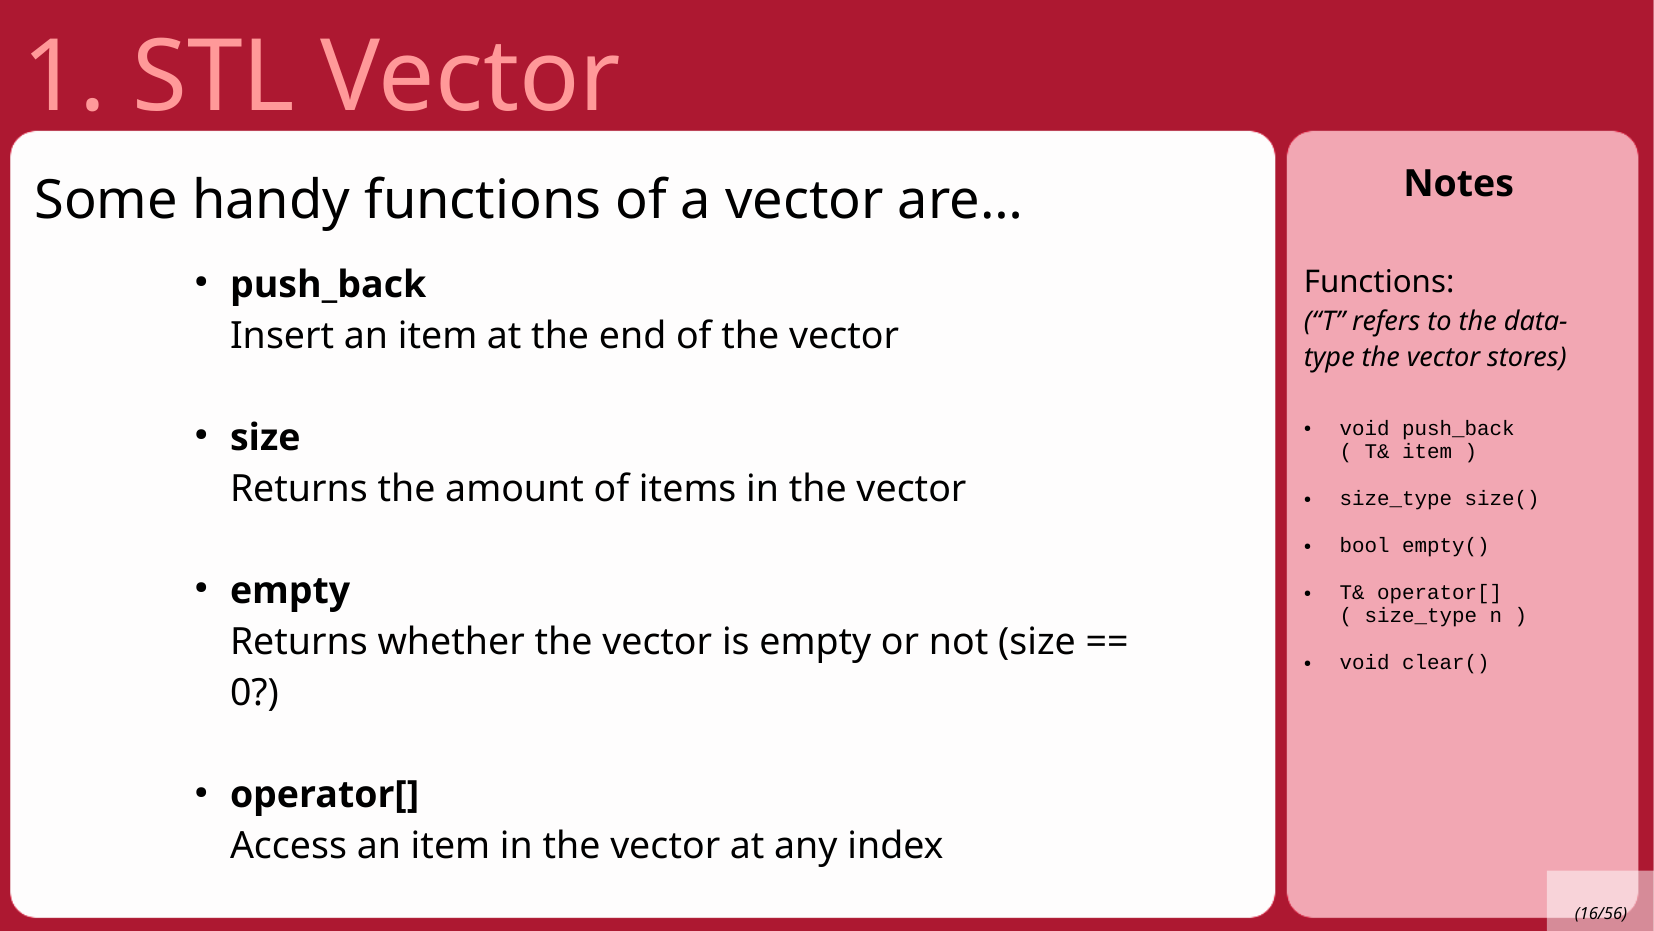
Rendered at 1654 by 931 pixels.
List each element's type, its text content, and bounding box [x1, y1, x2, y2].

title 1. STL Vector [22, 7, 1511, 136]
text_box Some handy functions of a vector are… [34, 160, 1248, 227]
text_box Notes Functions: (“T” refers to the data-type the vector stores) void push_back ( T& item ) size_type size() bool empty() T& operator[]( size_type n ) void clear() [1289, 149, 1629, 638]
text_box (<number>/56) [1546, 877, 1654, 931]
text_box push_back Insert an item at the end of the vector size Returns the amount of items in the vector empty Returns whether the vector is empty or not (size == 0?) operator[] Access an item in the vector at any index clear Clears out all the elements of the vector. [194, 257, 1160, 898]
picture [0, 0, 1654, 931]
